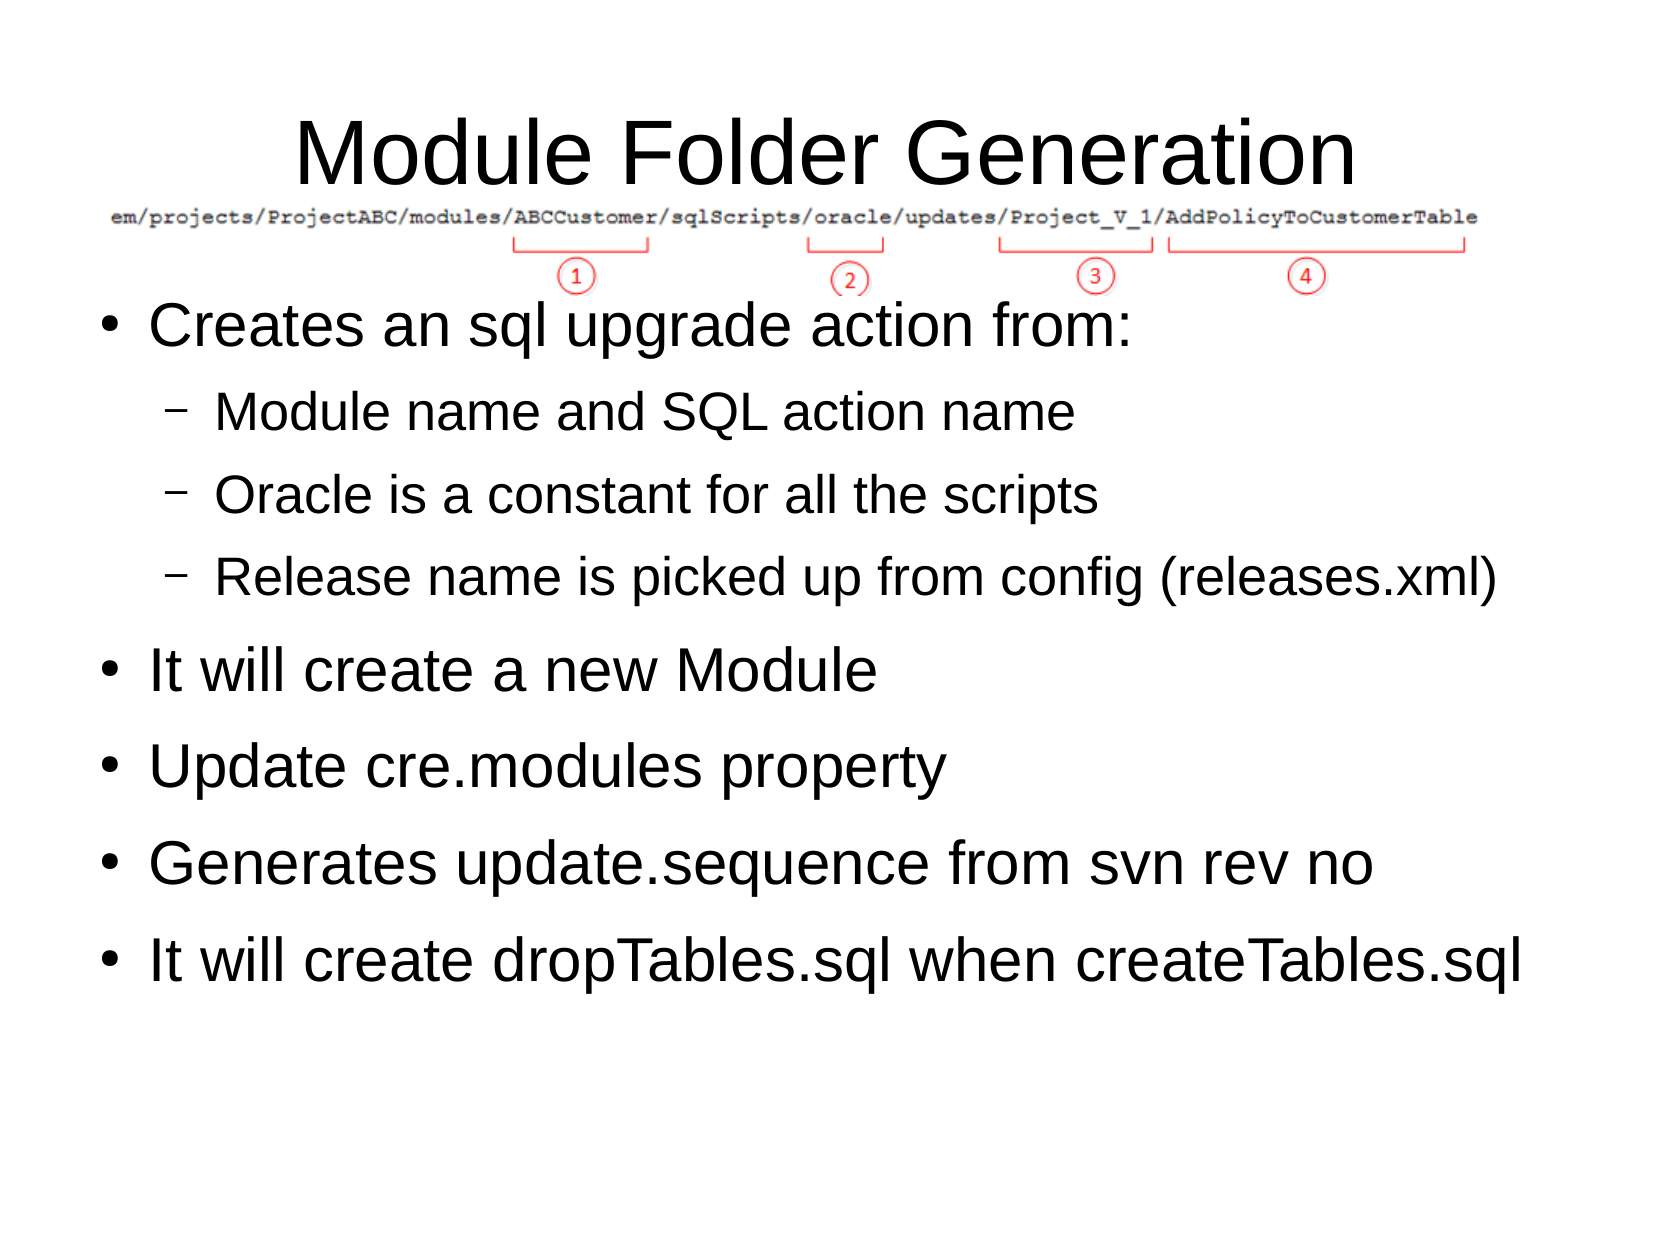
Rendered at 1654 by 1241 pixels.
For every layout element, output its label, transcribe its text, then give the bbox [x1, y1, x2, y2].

title Module Folder Generation [82, 49, 1571, 257]
picture [106, 189, 1503, 296]
list Creates an sql upgrade action from: Module name and SQL action name Oracle is a constant for all the scripts Release name is picked up from config (releases.xml) It will create a new Module Update cre.modules property Generates update.sequence from svn rev no It will create dropTables.sql when createTables.sql [82, 290, 1571, 1010]
